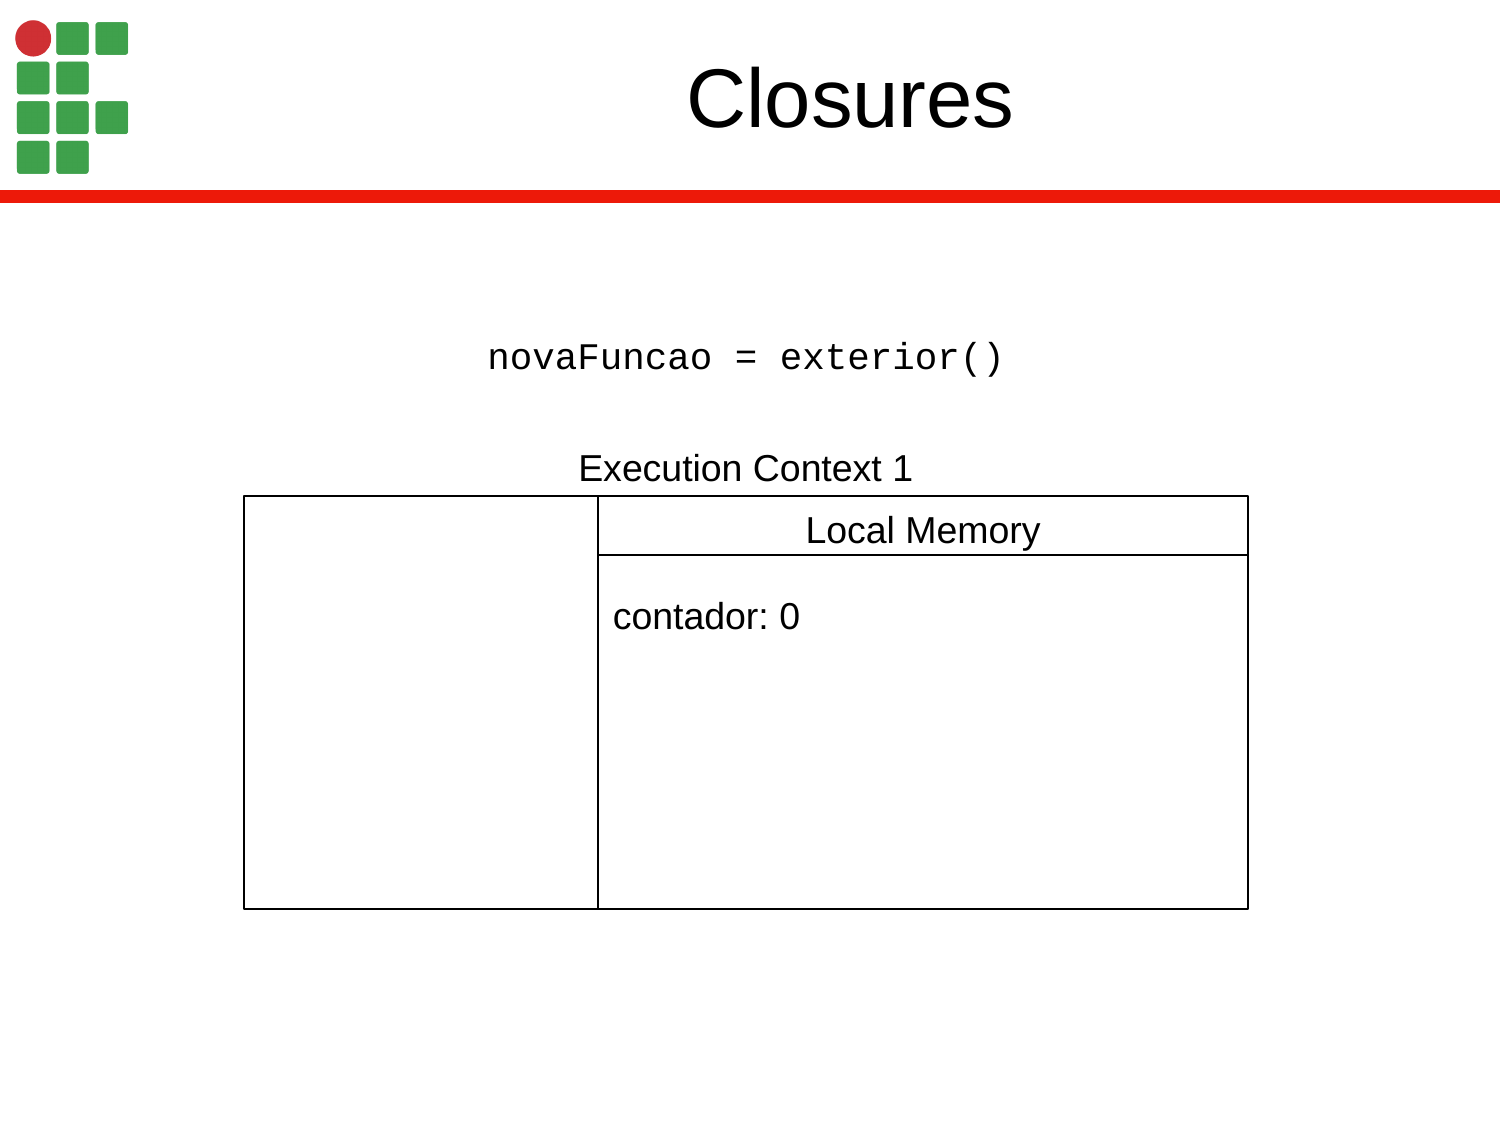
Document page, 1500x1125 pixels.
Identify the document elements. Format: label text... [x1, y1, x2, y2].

text_box contador: 0 [598, 584, 953, 645]
text_box Local Memory [598, 498, 1247, 559]
text_box Execution Context 1 [243, 437, 1248, 495]
text_box novaFuncao = exterior() [472, 324, 1034, 385]
picture [14, 16, 130, 178]
title Closures [230, 0, 1471, 202]
